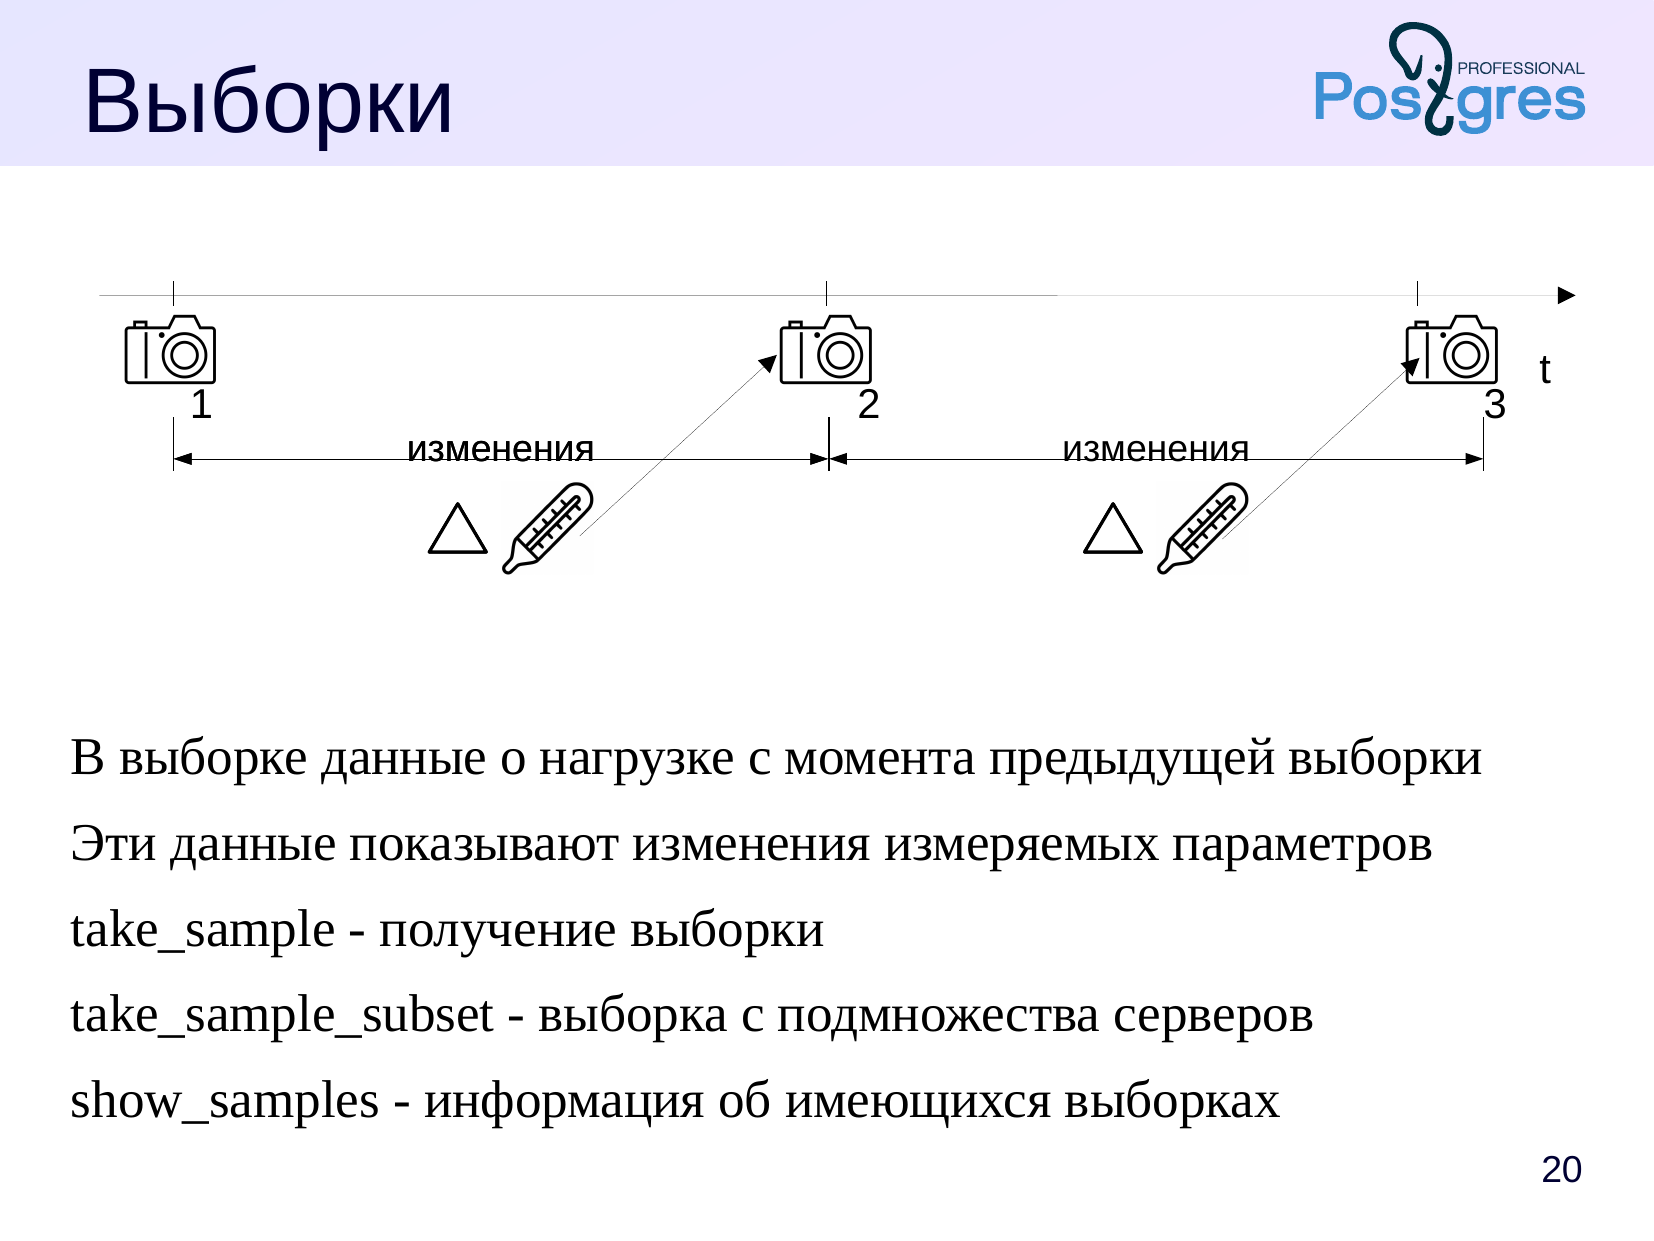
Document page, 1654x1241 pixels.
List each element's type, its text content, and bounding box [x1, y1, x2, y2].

text_box t [1524, 338, 1578, 401]
picture [113, 303, 228, 396]
title Выборки [82, 49, 1252, 153]
picture [1156, 481, 1249, 575]
text_box 3 [1468, 373, 1522, 436]
picture [1394, 303, 1510, 396]
list В выборке данные о нагрузке с момента предыдущей выборки Эти данные показывают изменения измеряемых параметров take_sample - получение выборки take_sample_subset - выборка с подмножества серверов show_samples - информация об имеющихся выборках [70, 727, 1583, 1134]
text_box [1084, 503, 1142, 553]
text_box 2 [842, 373, 896, 436]
picture [501, 481, 594, 575]
text_box [429, 503, 487, 553]
text_box 1 [175, 396, 228, 436]
picture [768, 303, 884, 396]
